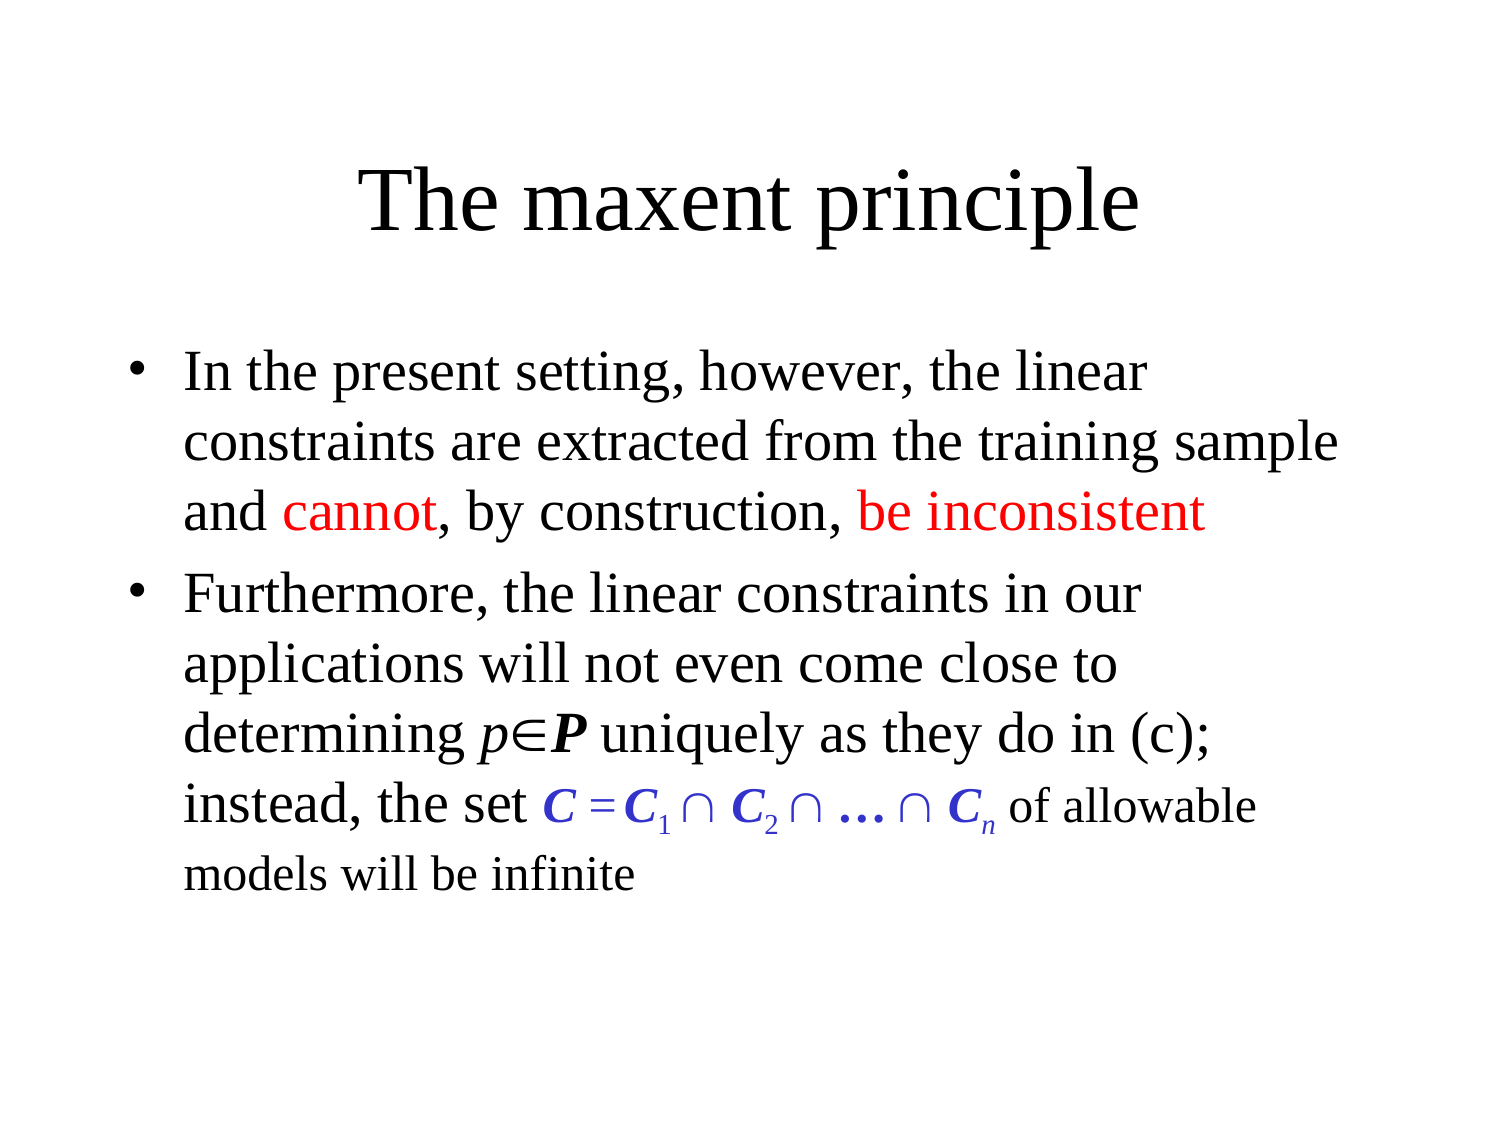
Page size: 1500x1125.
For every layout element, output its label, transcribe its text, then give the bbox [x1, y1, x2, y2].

title The maxent principle [112, 99, 1388, 288]
list In the present setting, however, the linear constraints are extracted from the training sample and cannot, by construction, be inconsistent Furthermore, the linear constraints in our applications will not even come close to determining pP uniquely as they do in (c); instead, the set C = C1  C2  …  Cn of allowable models will be infinite [112, 324, 1388, 1001]
